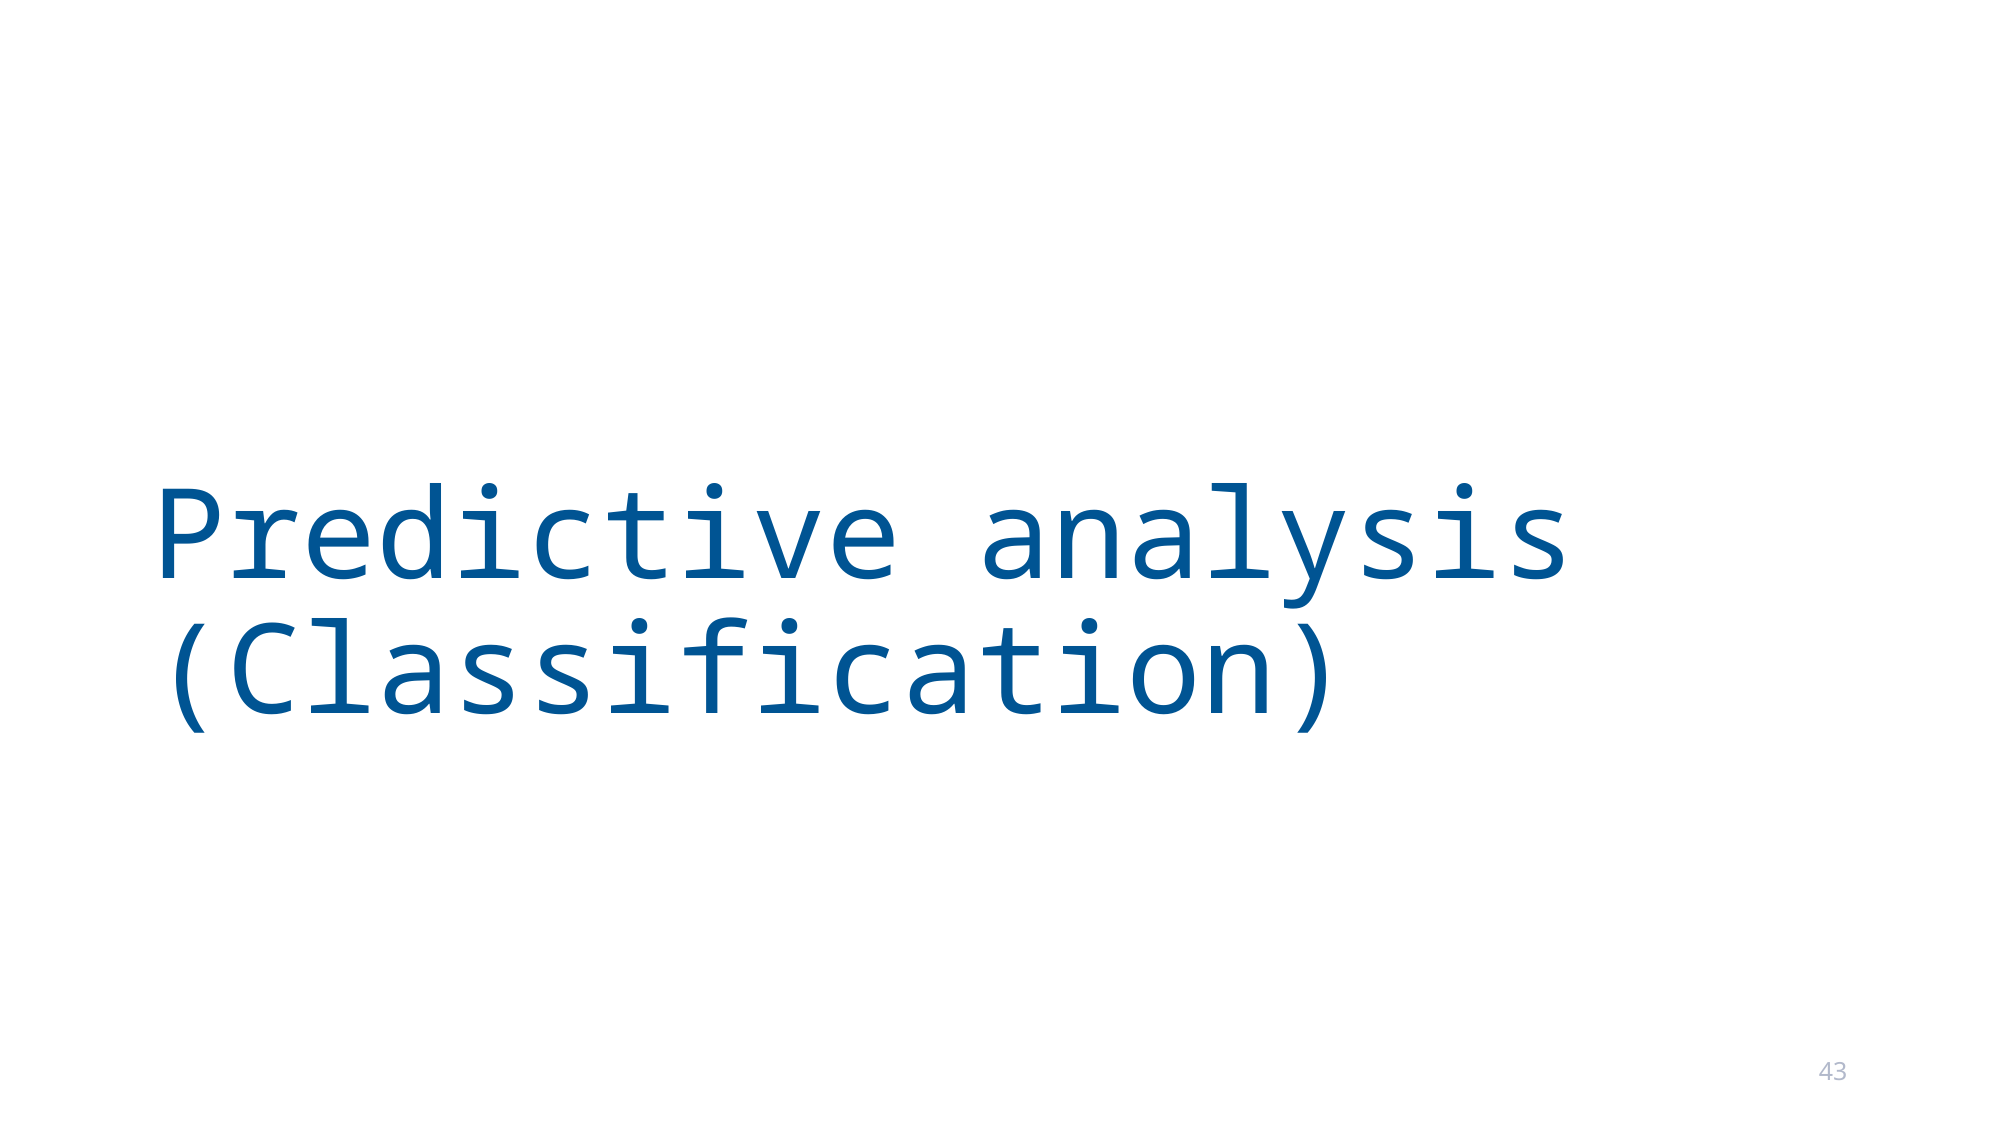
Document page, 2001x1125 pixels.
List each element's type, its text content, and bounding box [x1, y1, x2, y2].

title Predictive analysis (Classification) [136, 280, 1862, 749]
slide_number 41 [1412, 1042, 1863, 1103]
